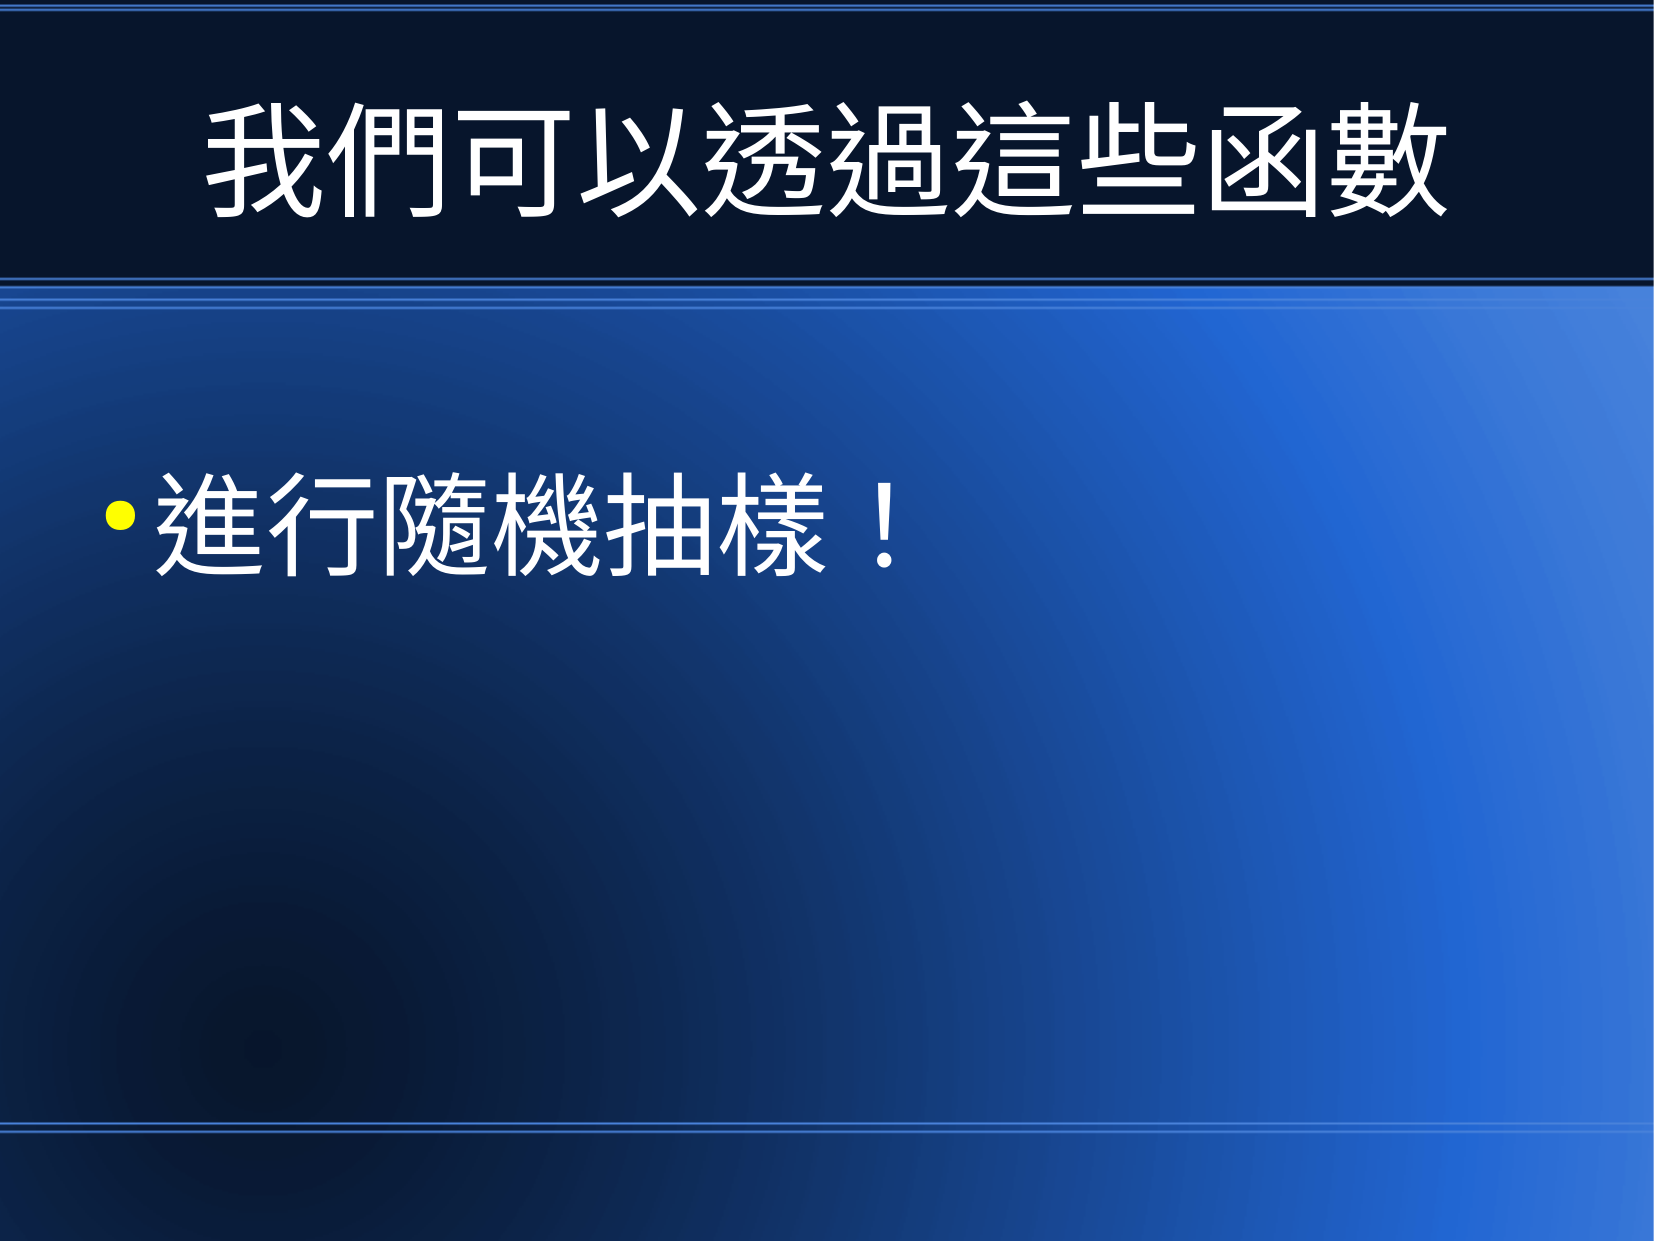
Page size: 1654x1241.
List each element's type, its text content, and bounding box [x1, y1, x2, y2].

picture [0, 0, 1654, 1241]
title 我們可以透過這些函數 [82, 49, 1571, 257]
list 進行隨機抽樣！ [82, 355, 1571, 1241]
